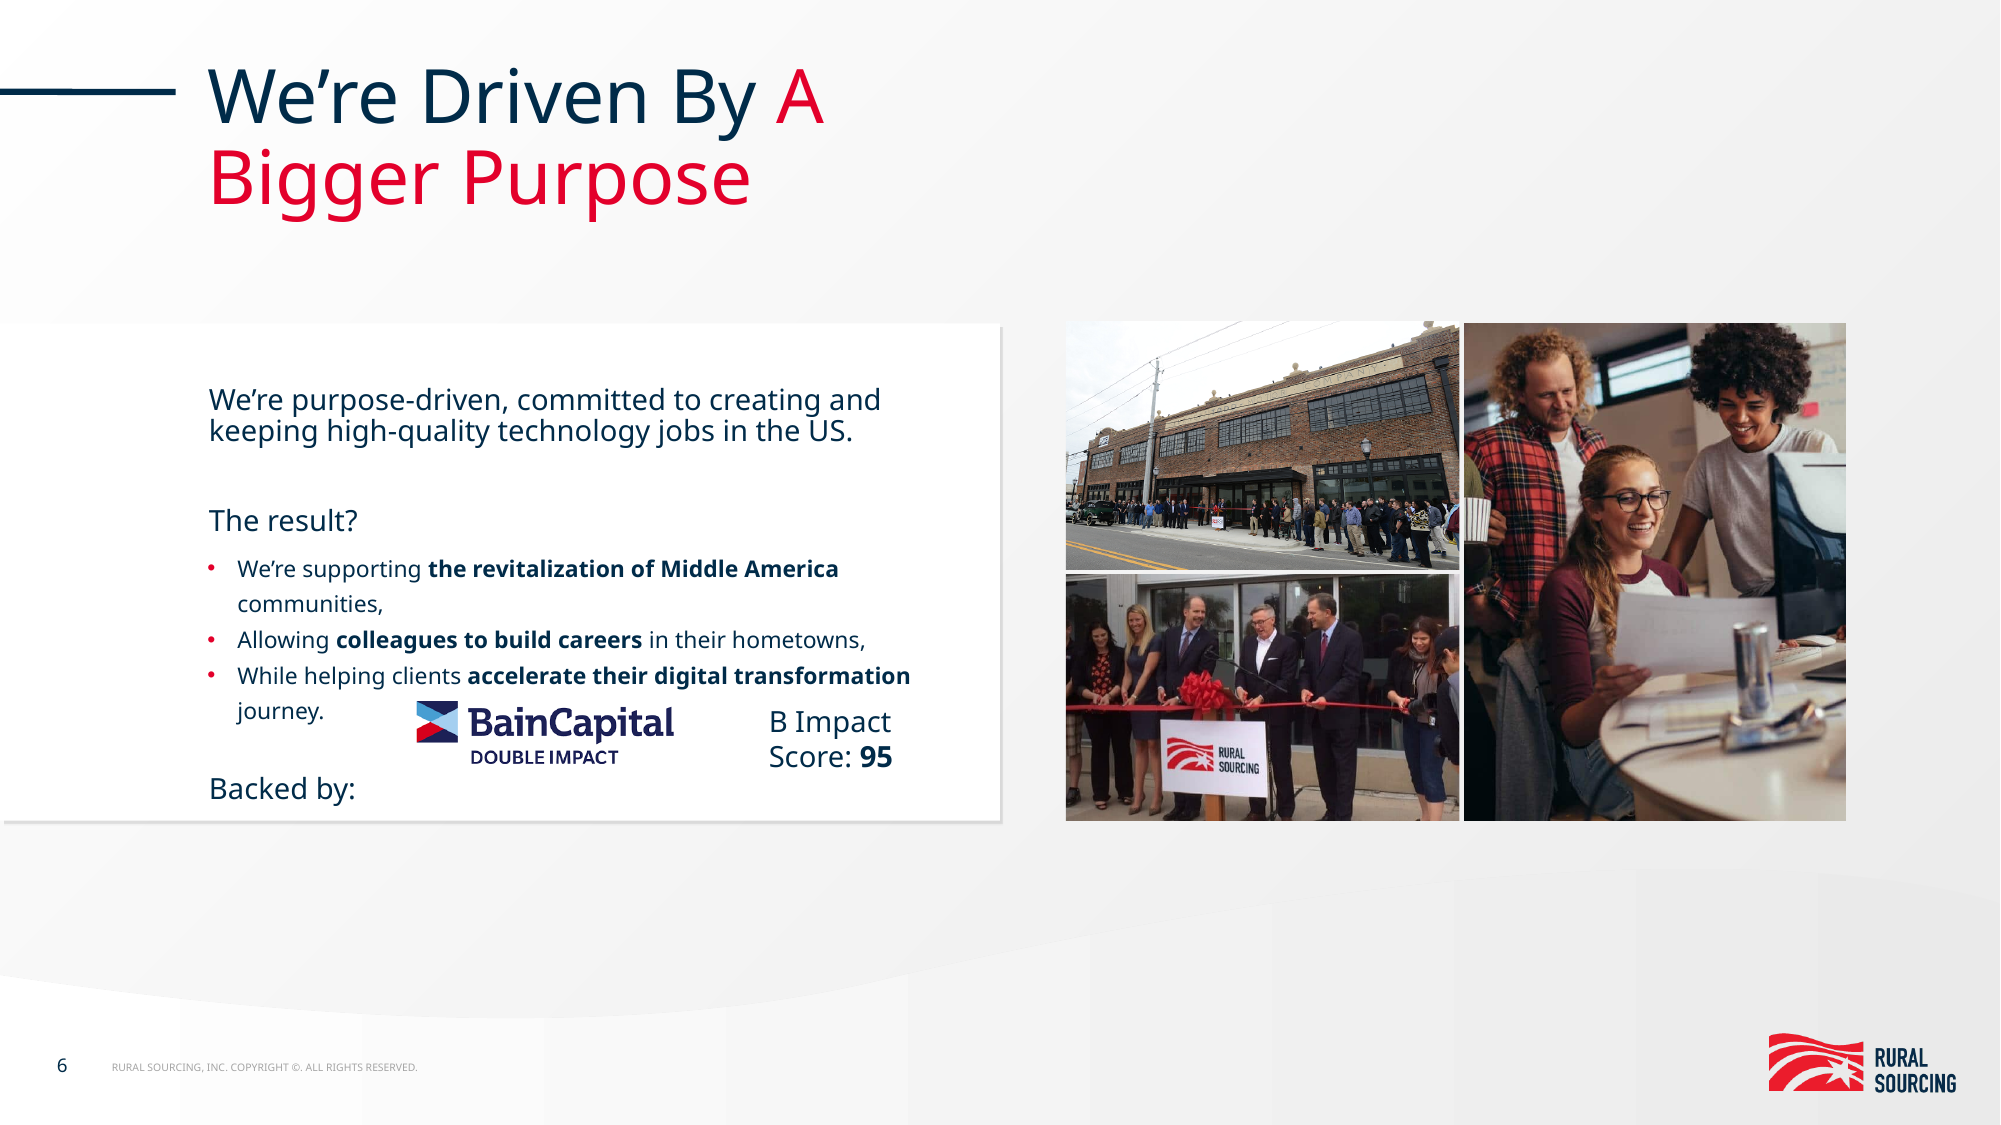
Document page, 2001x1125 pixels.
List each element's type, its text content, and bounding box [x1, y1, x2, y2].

title We’re Driven By A Bigger Purpose [207, 58, 883, 243]
picture [1065, 321, 1460, 570]
picture [416, 701, 674, 764]
picture [1065, 574, 1460, 821]
text_box B Impact Score: 95 [753, 696, 928, 782]
picture [1769, 1033, 1956, 1093]
list We’re purpose-driven, committed to creating and keeping high-quality technology jobs in the US. The result? We’re supporting the revitalization of Middle America communities, Allowing colleagues to build careers in their hometowns, While helping clients accelerate their digital transformation journey. Backed by: [207, 385, 945, 764]
picture [1464, 323, 1846, 821]
text_box [0, 323, 1000, 821]
